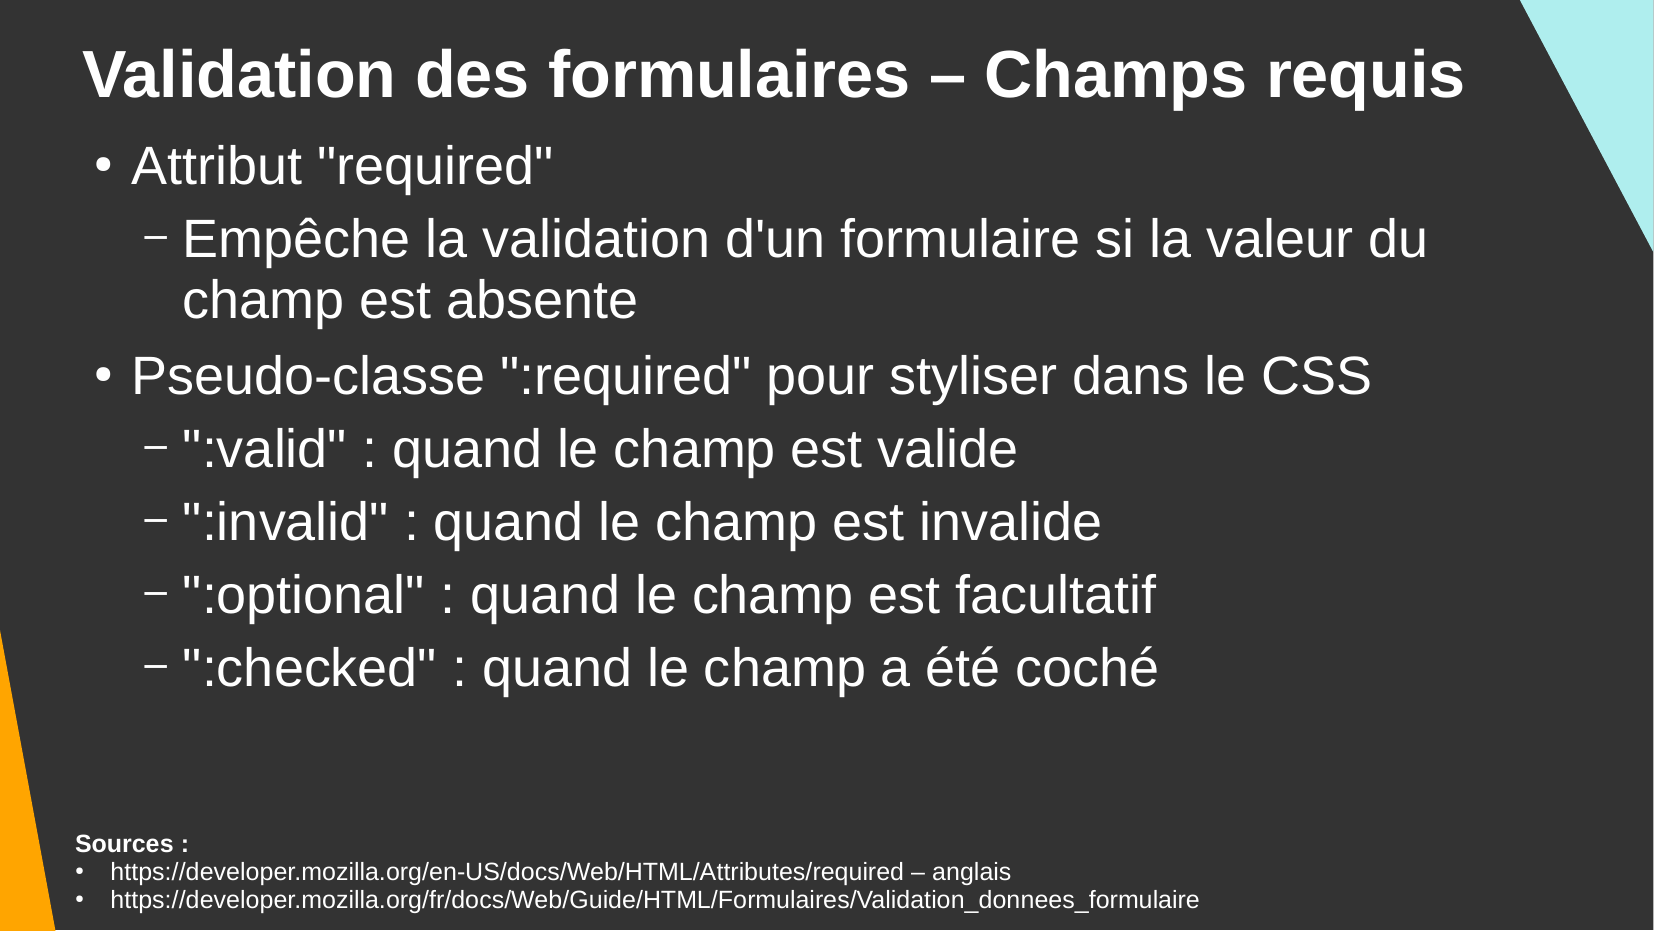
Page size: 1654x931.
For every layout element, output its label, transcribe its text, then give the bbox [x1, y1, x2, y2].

text_box [0, 630, 56, 931]
text_box [1519, 0, 1654, 254]
list Attribut "required" Empêche la validation d'un formulaire si la valeur du champ est absente Pseudo-classe ":required" pour styliser dans le CSS ":valid" : quand le champ est valide ":invalid" : quand le champ est invalide ":optional" : quand le champ est facultatif ":checked" : quand le champ a été coché [80, 135, 1605, 700]
title Validation des formulaires – Champs requis [82, 37, 1571, 114]
text_box Sources : https://developer.mozilla.org/en-US/docs/Web/HTML/Attributes/required – anglais https://developer.mozilla.org/fr/docs/Web/Guide/HTML/Formulaires/Validation_donnees_formulaire [60, 822, 1546, 929]
